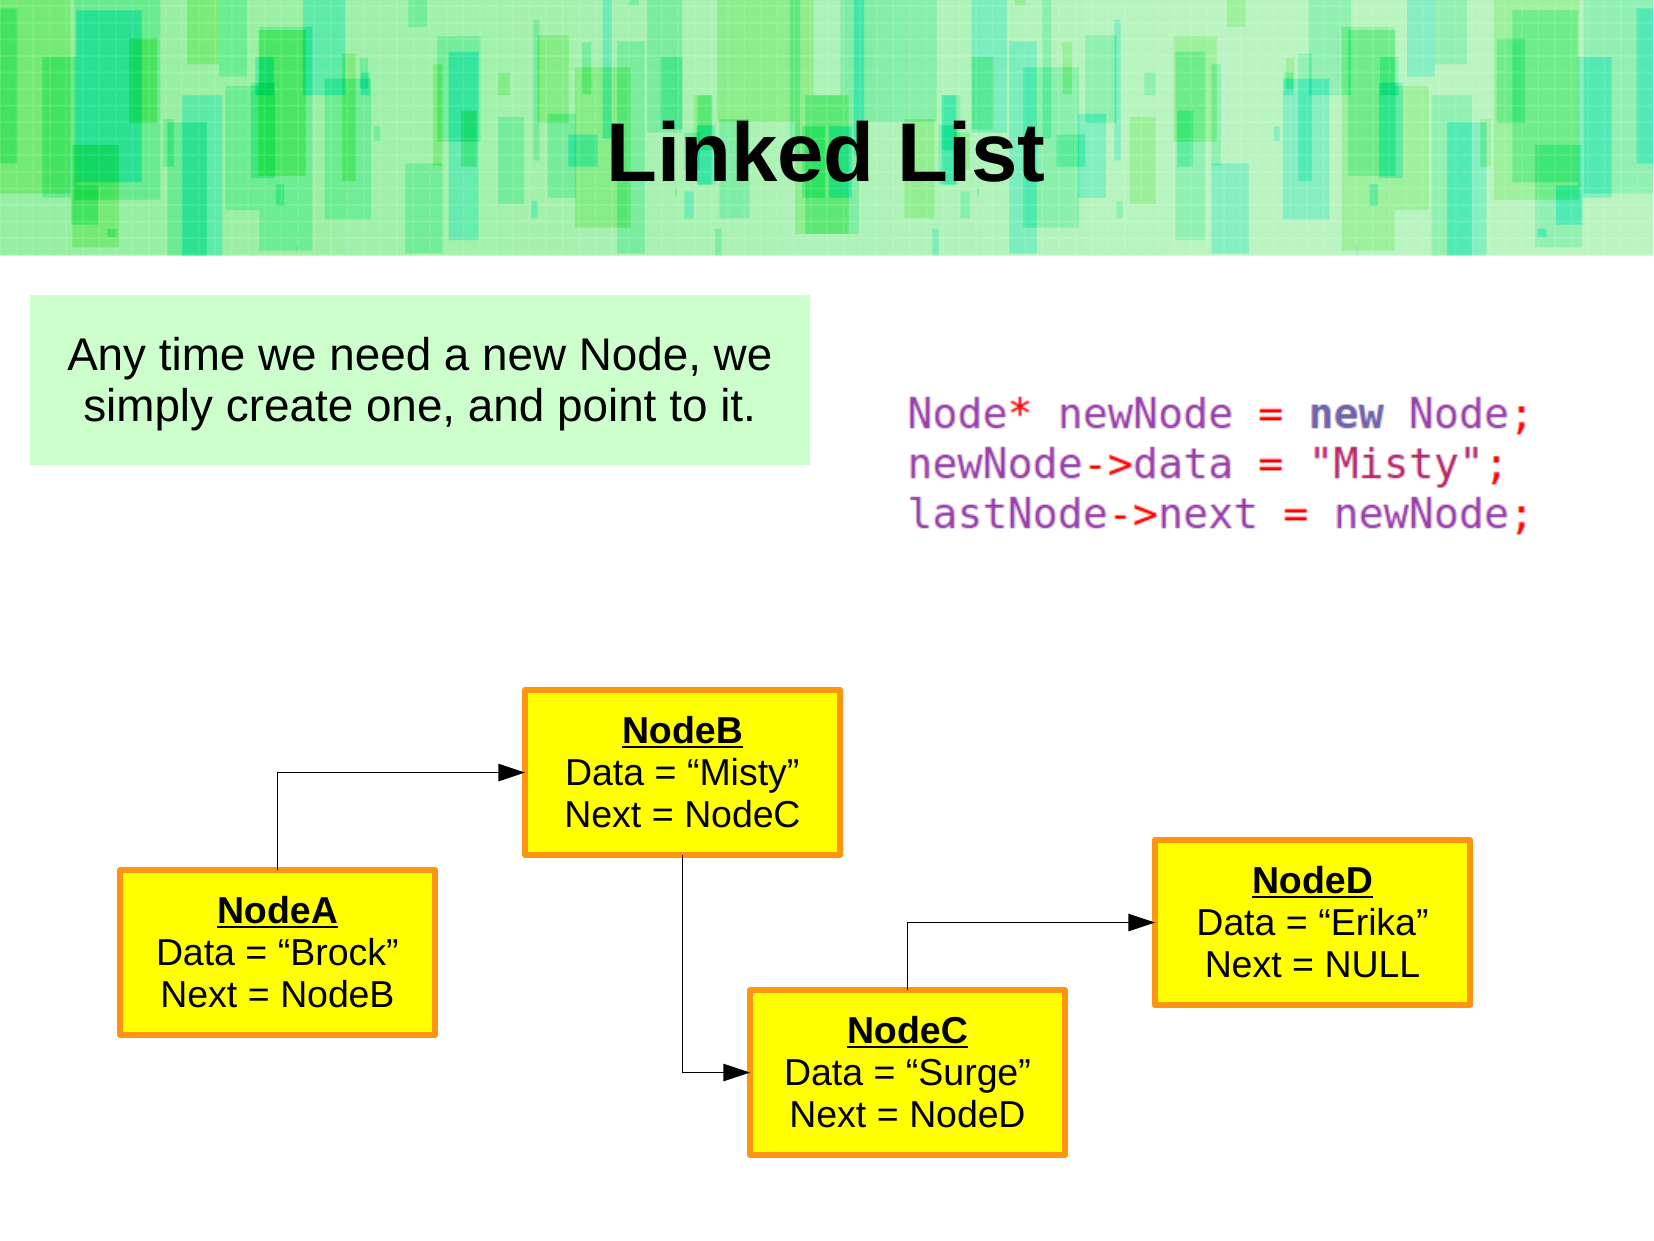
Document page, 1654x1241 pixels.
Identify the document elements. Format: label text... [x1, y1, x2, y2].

picture [0, 0, 1654, 1241]
text_box NodeC Data = “Surge” Next = NodeD [750, 990, 1066, 1156]
text_box Any time we need a new Node, we simply create one, and point to it. [30, 295, 811, 466]
text_box NodeB Data = “Misty” Next = NodeC [525, 690, 841, 856]
title Linked List [82, 49, 1571, 257]
text_box NodeA Data = “Brock” Next = NodeB [120, 870, 436, 1036]
text_box NodeD Data = “Erika” Next = NULL [1155, 840, 1471, 1006]
